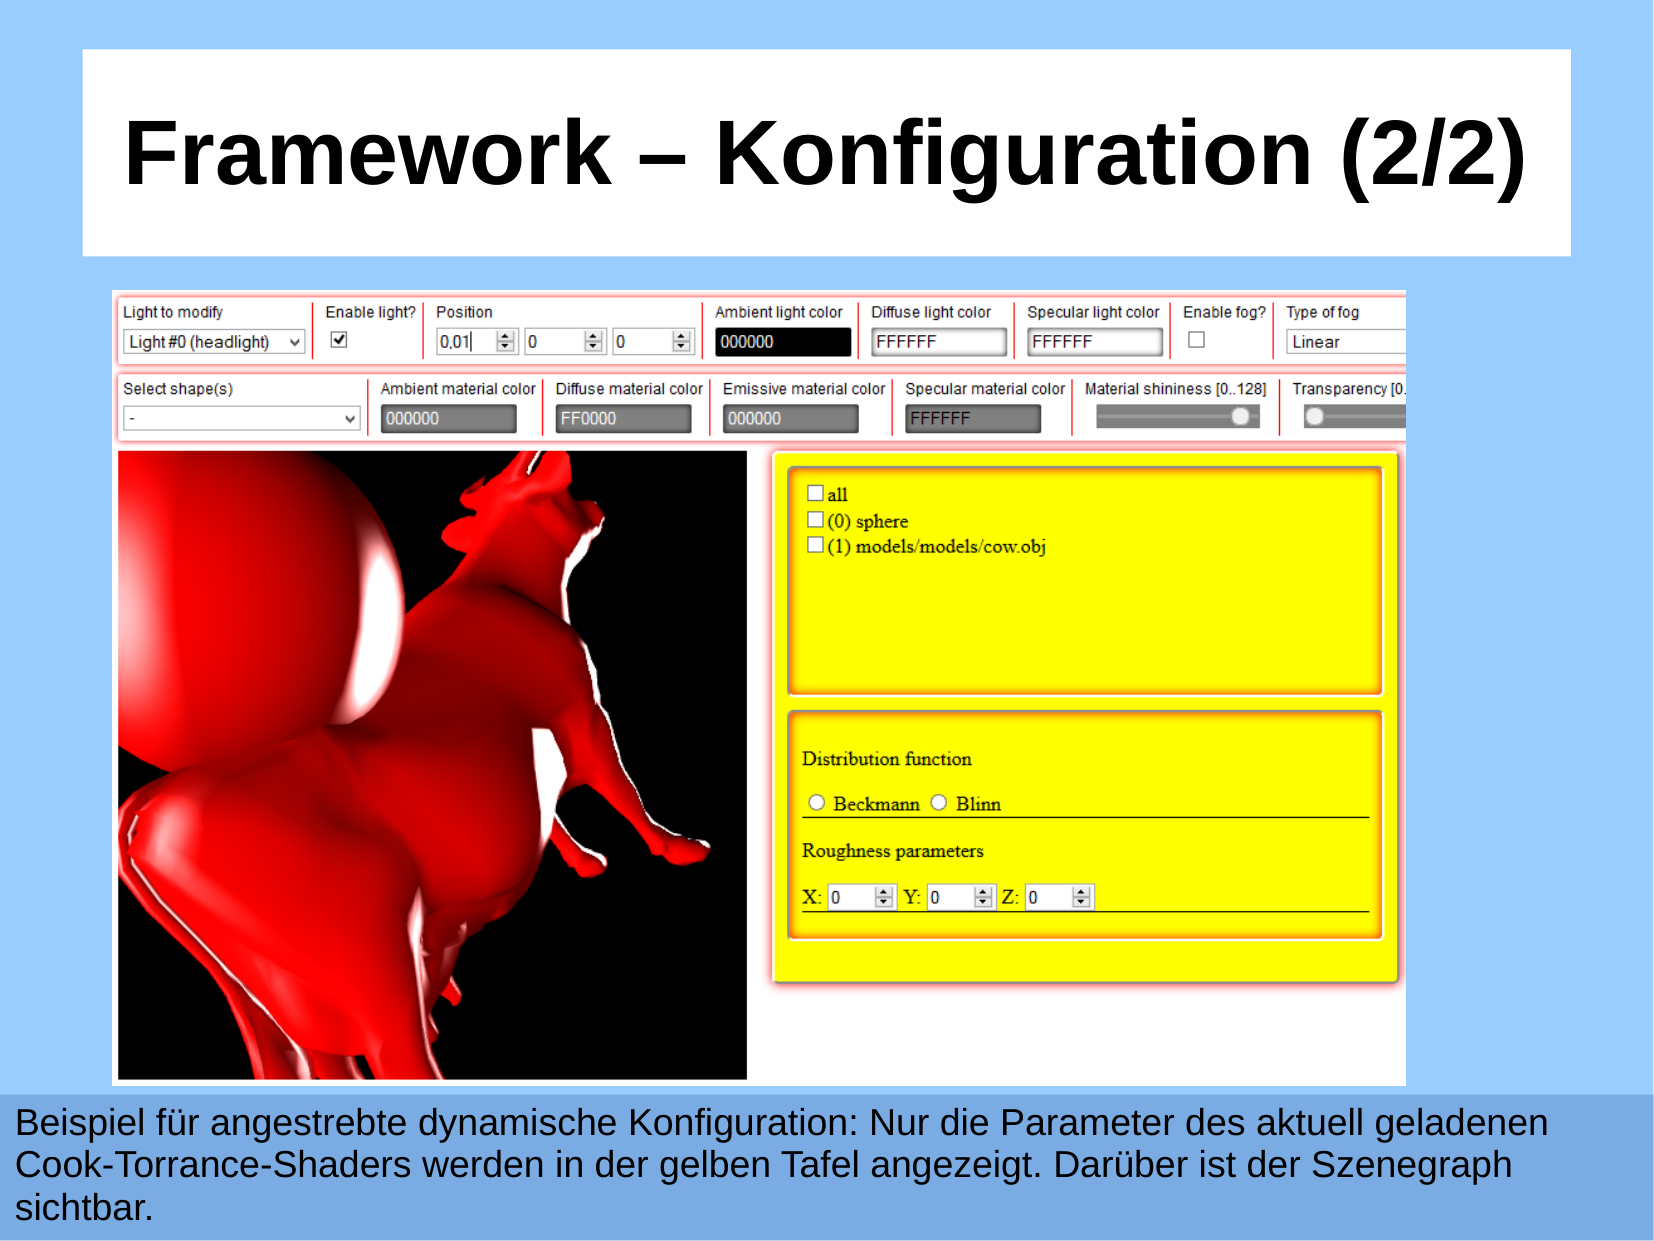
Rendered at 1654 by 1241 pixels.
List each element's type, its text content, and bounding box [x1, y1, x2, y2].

title Framework – Konfiguration (2/2) [82, 49, 1571, 257]
text_box Beispiel für angestrebte dynamische Konfiguration: Nur die Parameter des aktuell geladenen Cook-Torrance-Shaders werden in der gelben Tafel angezeigt. Darüber ist der Szenegraph sichtbar. [0, 1094, 1654, 1241]
picture [112, 290, 1406, 1086]
